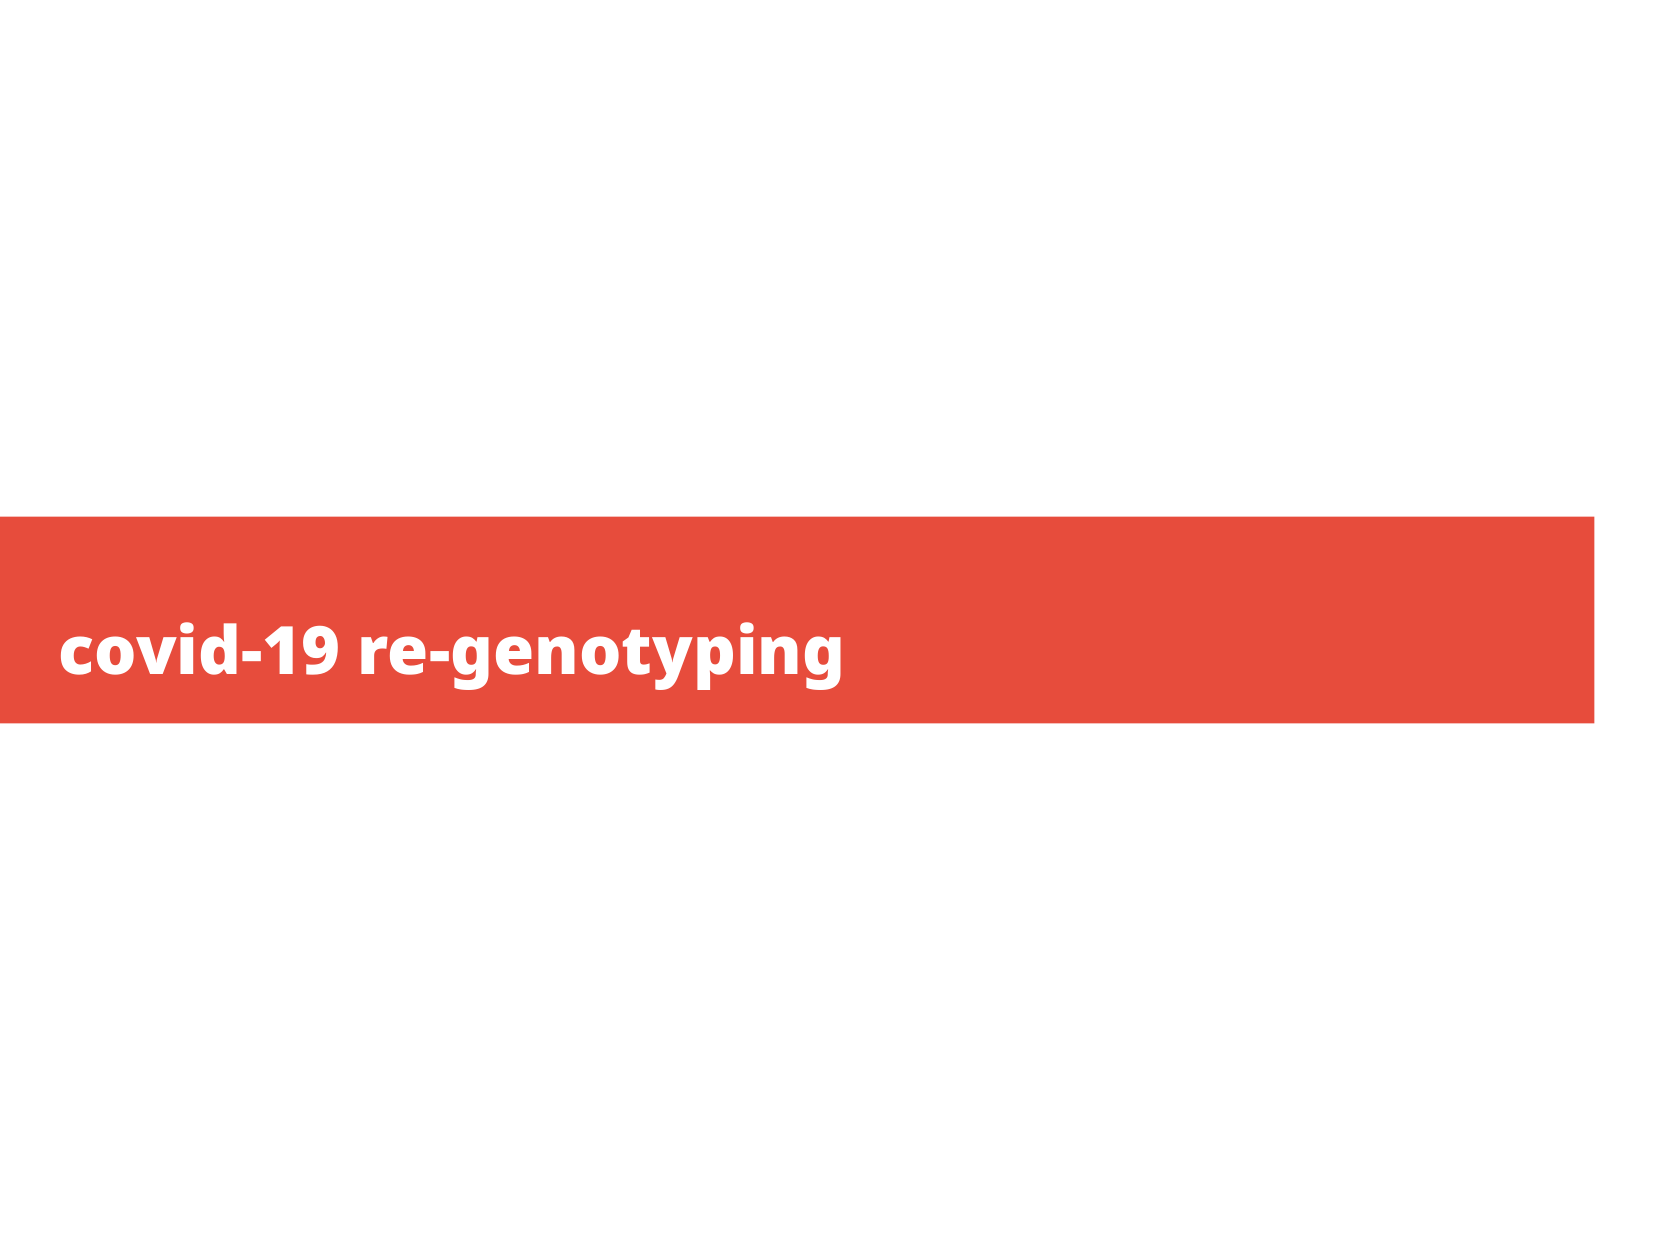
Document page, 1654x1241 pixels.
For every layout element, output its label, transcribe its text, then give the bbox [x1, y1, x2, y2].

title covid-19 re-genotyping [59, 546, 1595, 694]
